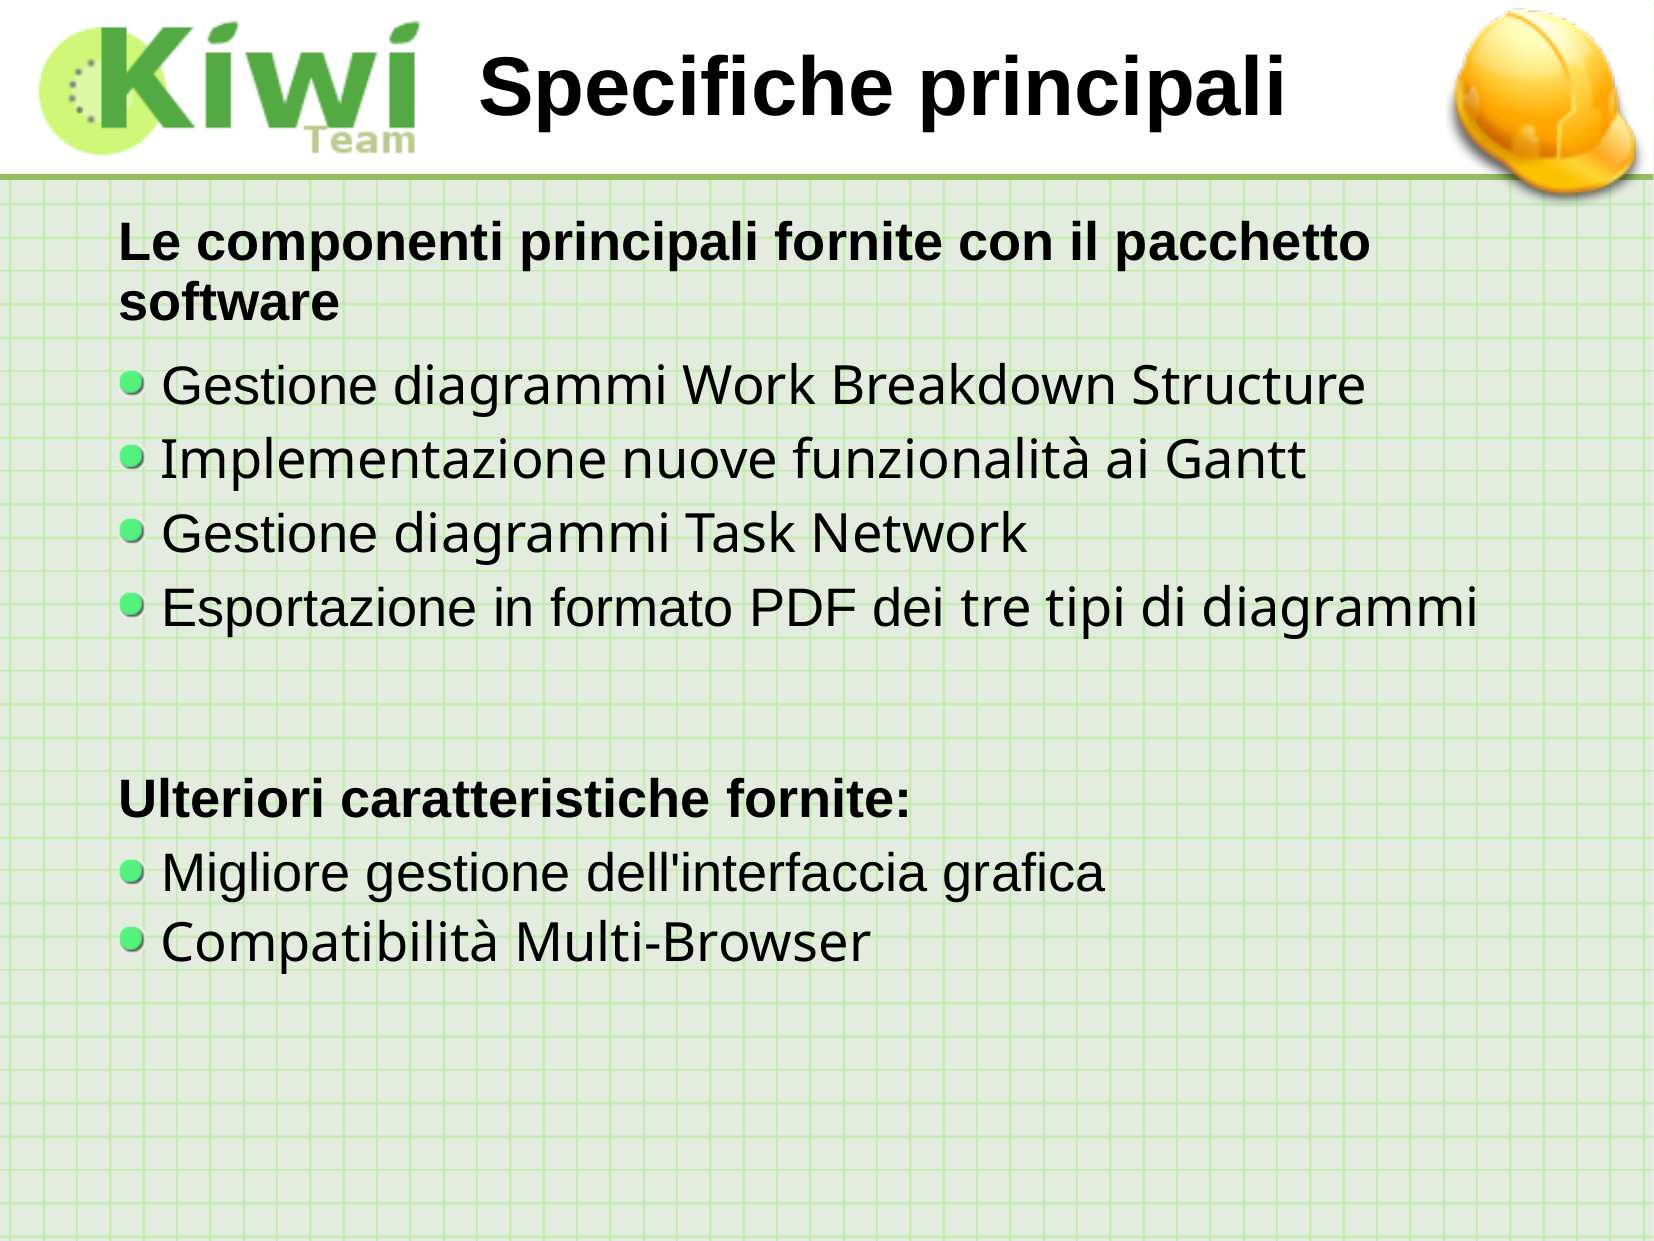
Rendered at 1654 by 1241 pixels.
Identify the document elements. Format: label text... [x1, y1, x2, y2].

picture [0, 0, 1654, 1241]
text_box [0, 0, 1446, 174]
picture [29, 7, 438, 166]
title Specifiche principali [478, 37, 1446, 136]
text_box Le componenti principali fornite con il pacchetto software Gestione diagrammi Work Breakdown Structure Implementazione nuove funzionalità ai Gantt Gestione diagrammi Task Network Esportazione in formato PDF dei tre tipi di diagrammi [118, 236, 1536, 618]
text_box Ulteriori caratteristiche fornite: Migliore gestione dell'interfaccia grafica Compatibilità Multi-Browser [118, 773, 1536, 972]
